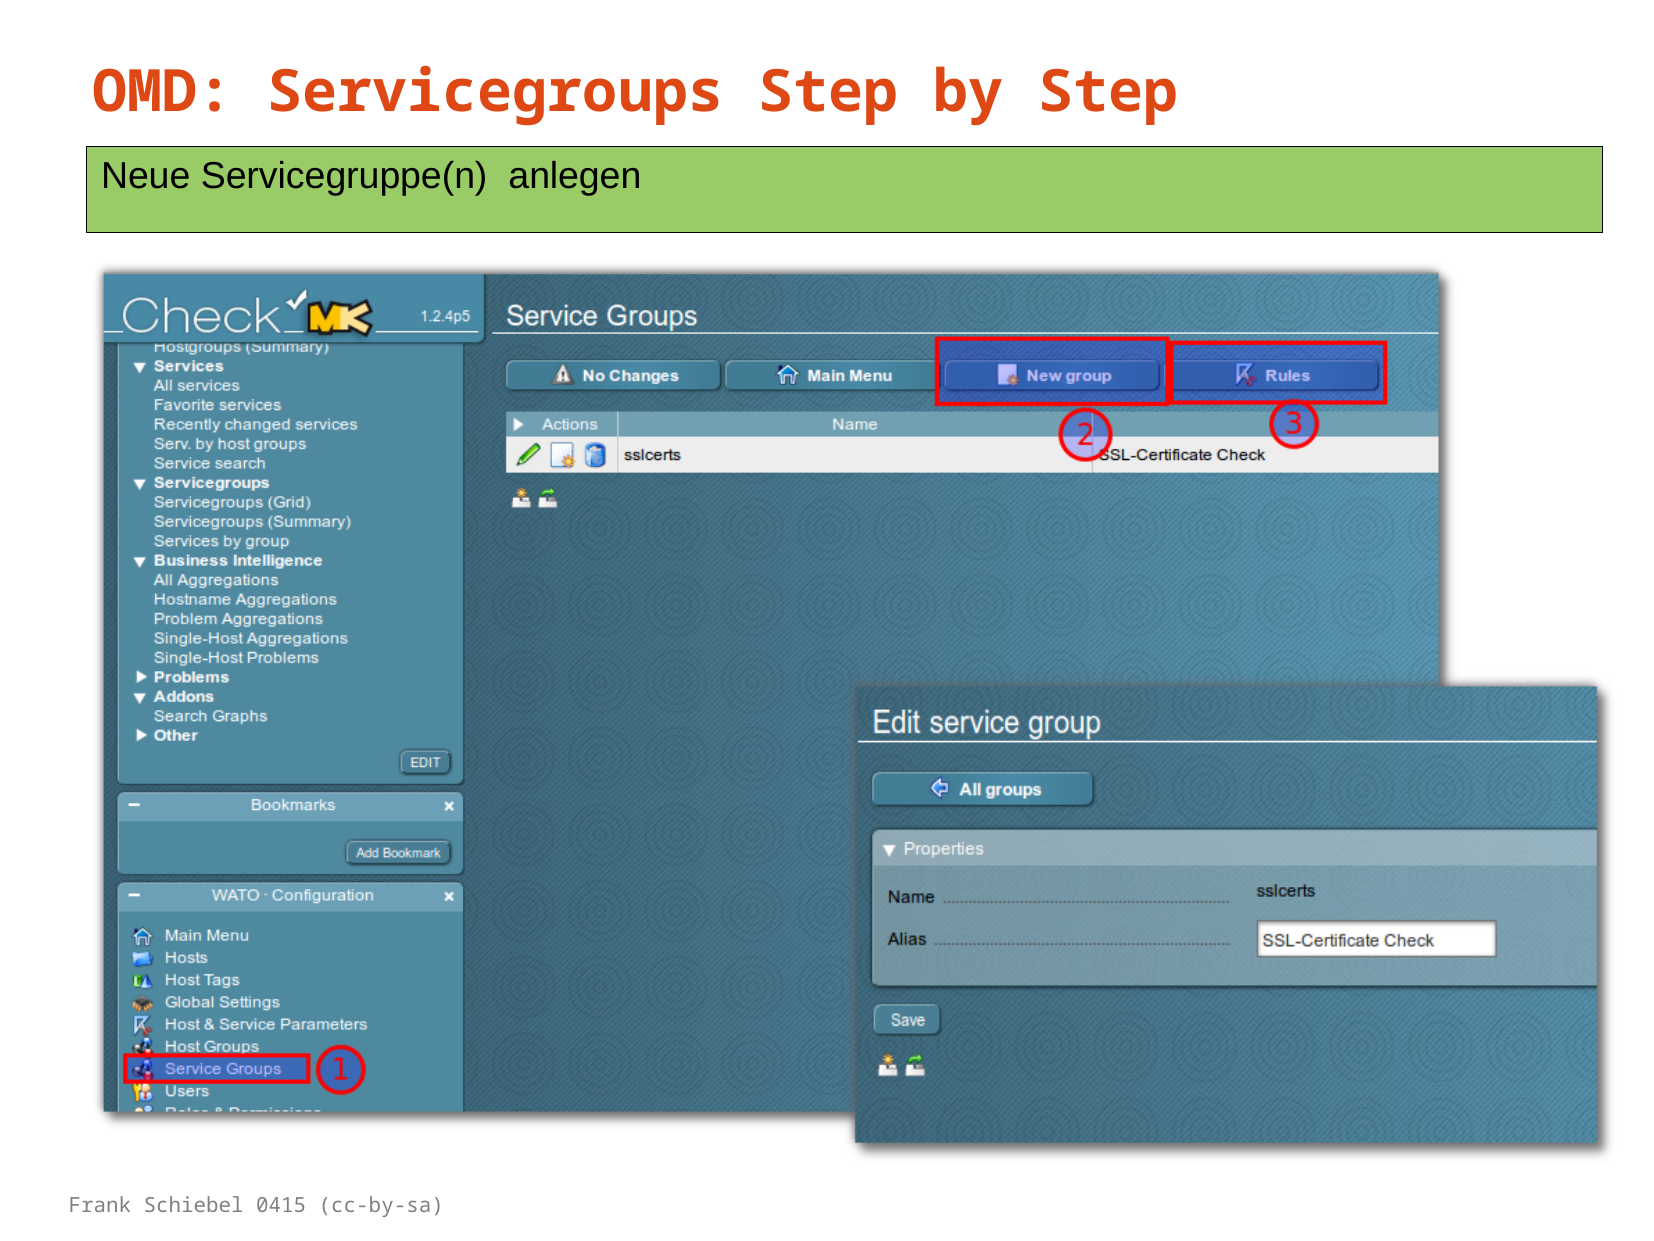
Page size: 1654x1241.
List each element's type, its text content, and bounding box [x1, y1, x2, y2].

picture [90, 259, 1620, 1168]
text_box OMD: Servicegroups Step by Step [78, 42, 1449, 117]
text_box Neue Servicegruppe(n) anlegen [86, 146, 1603, 233]
